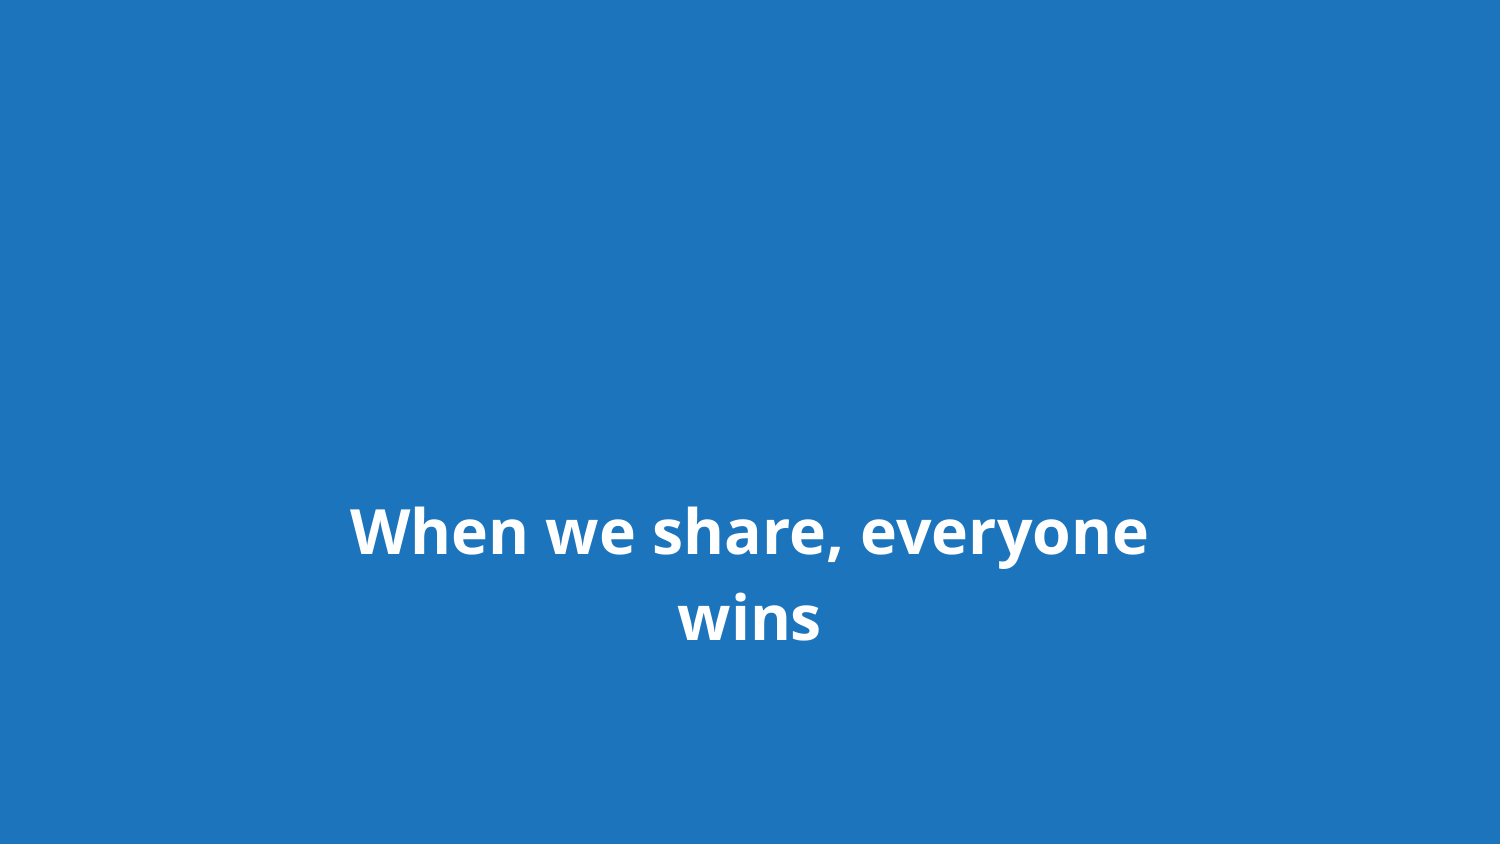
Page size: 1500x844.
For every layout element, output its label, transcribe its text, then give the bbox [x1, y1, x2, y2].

title When we share, everyone wins [275, 551, 1225, 669]
